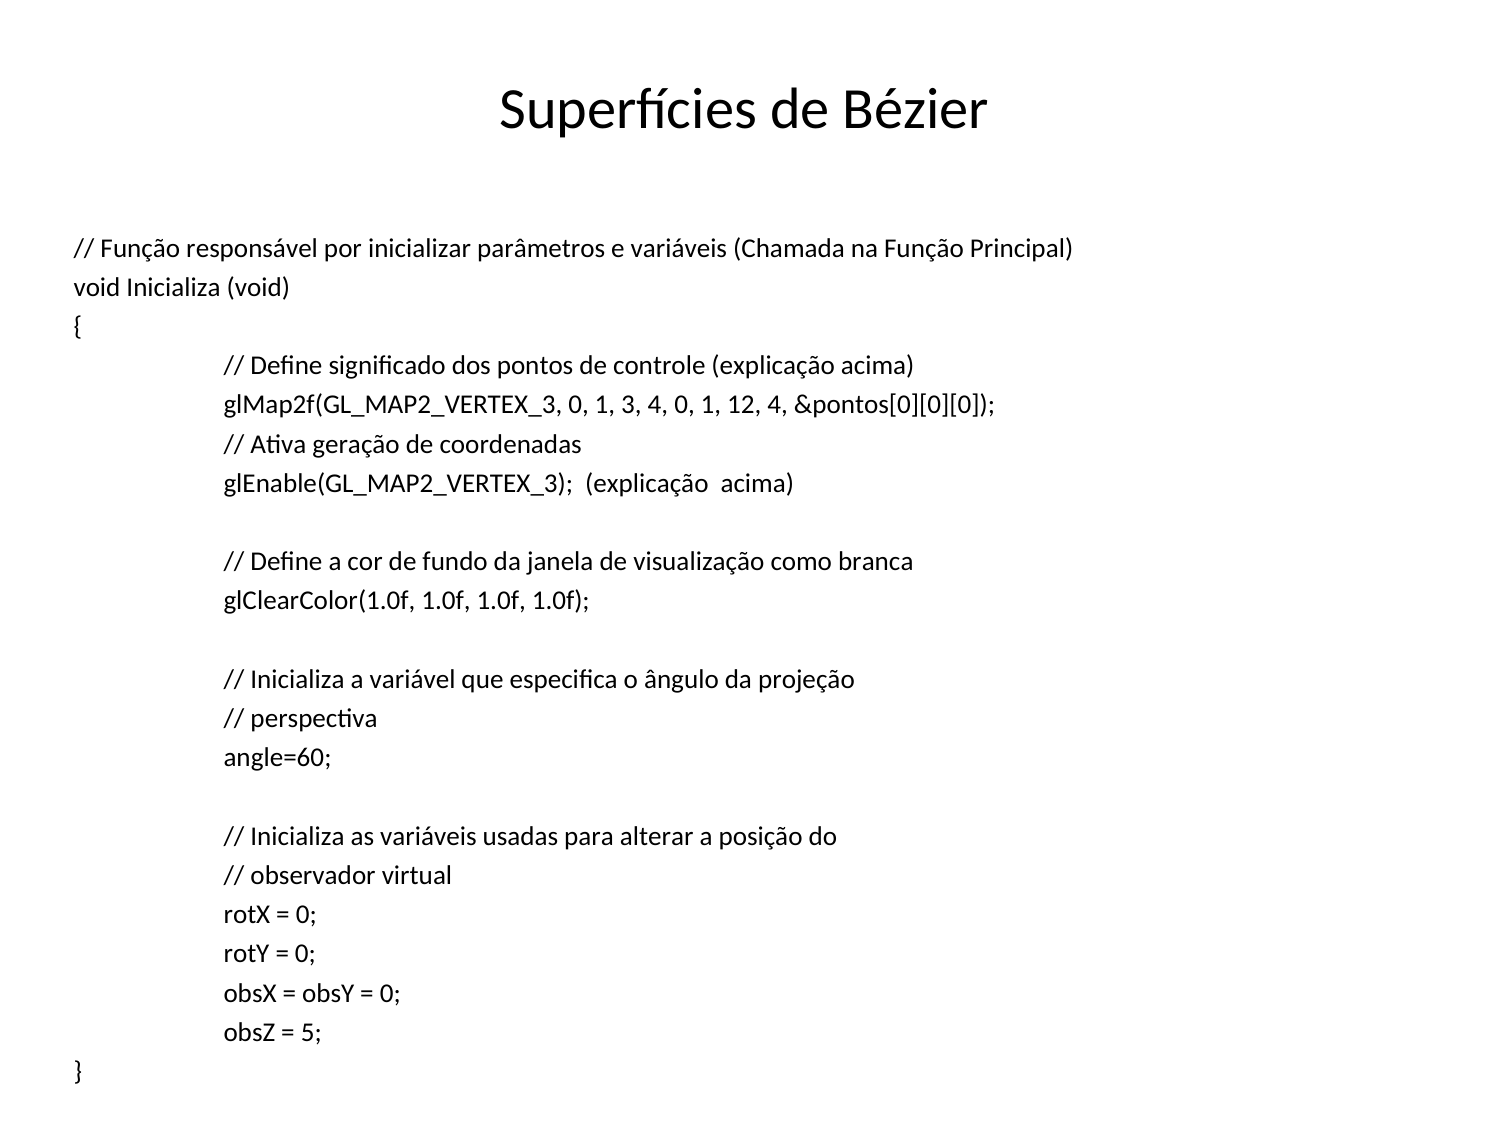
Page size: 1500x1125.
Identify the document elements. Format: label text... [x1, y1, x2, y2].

title Superfícies de Bézier [23, 46, 1465, 165]
text_box // Função responsável por inicializar parâmetros e variáveis (Chamada na Função Principal) void Inicializa (void) { // Define significado dos pontos de controle (explicação acima) glMap2f(GL_MAP2_VERTEX_3, 0, 1, 3, 4, 0, 1, 12, 4, &pontos[0][0][0]); // Ativa geração de coordenadas glEnable(GL_MAP2_VERTEX_3); (explicação acima) // Define a cor de fundo da janela de visualização como branca glClearColor(1.0f, 1.0f, 1.0f, 1.0f); // Inicializa a variável que especifica o ângulo da projeção // perspectiva angle=60; // Inicializa as variáveis usadas para alterar a posição do // observador virtual rotX = 0; rotY = 0; obsX = obsY = 0; obsZ = 5; } [58, 222, 1336, 1094]
